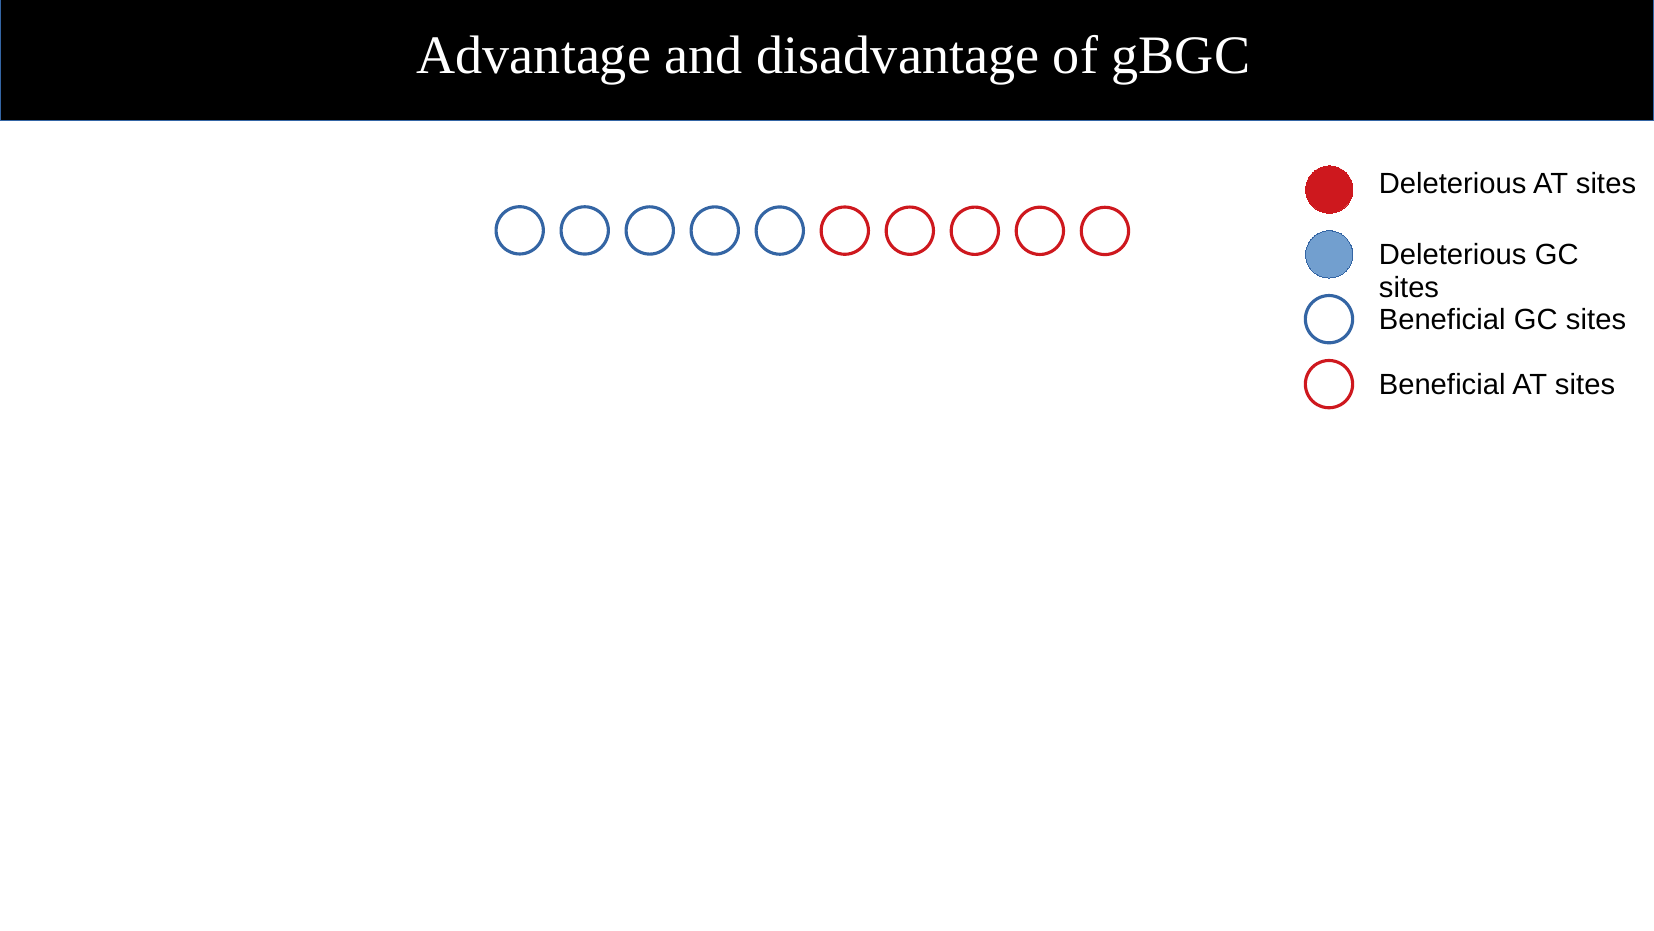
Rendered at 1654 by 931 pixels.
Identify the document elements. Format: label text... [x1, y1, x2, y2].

text_box [1305, 230, 1353, 279]
text_box Deleterious AT sites [1364, 159, 1654, 213]
text_box Beneficial GC sites [1364, 295, 1654, 349]
text_box Deleterious GC sites [1364, 230, 1654, 284]
text_box [0, 0, 1654, 121]
text_box Advantage and disadvantage of gBGC [401, 17, 1312, 153]
text_box [1305, 165, 1353, 214]
text_box Beneficial AT sites [1364, 360, 1654, 414]
